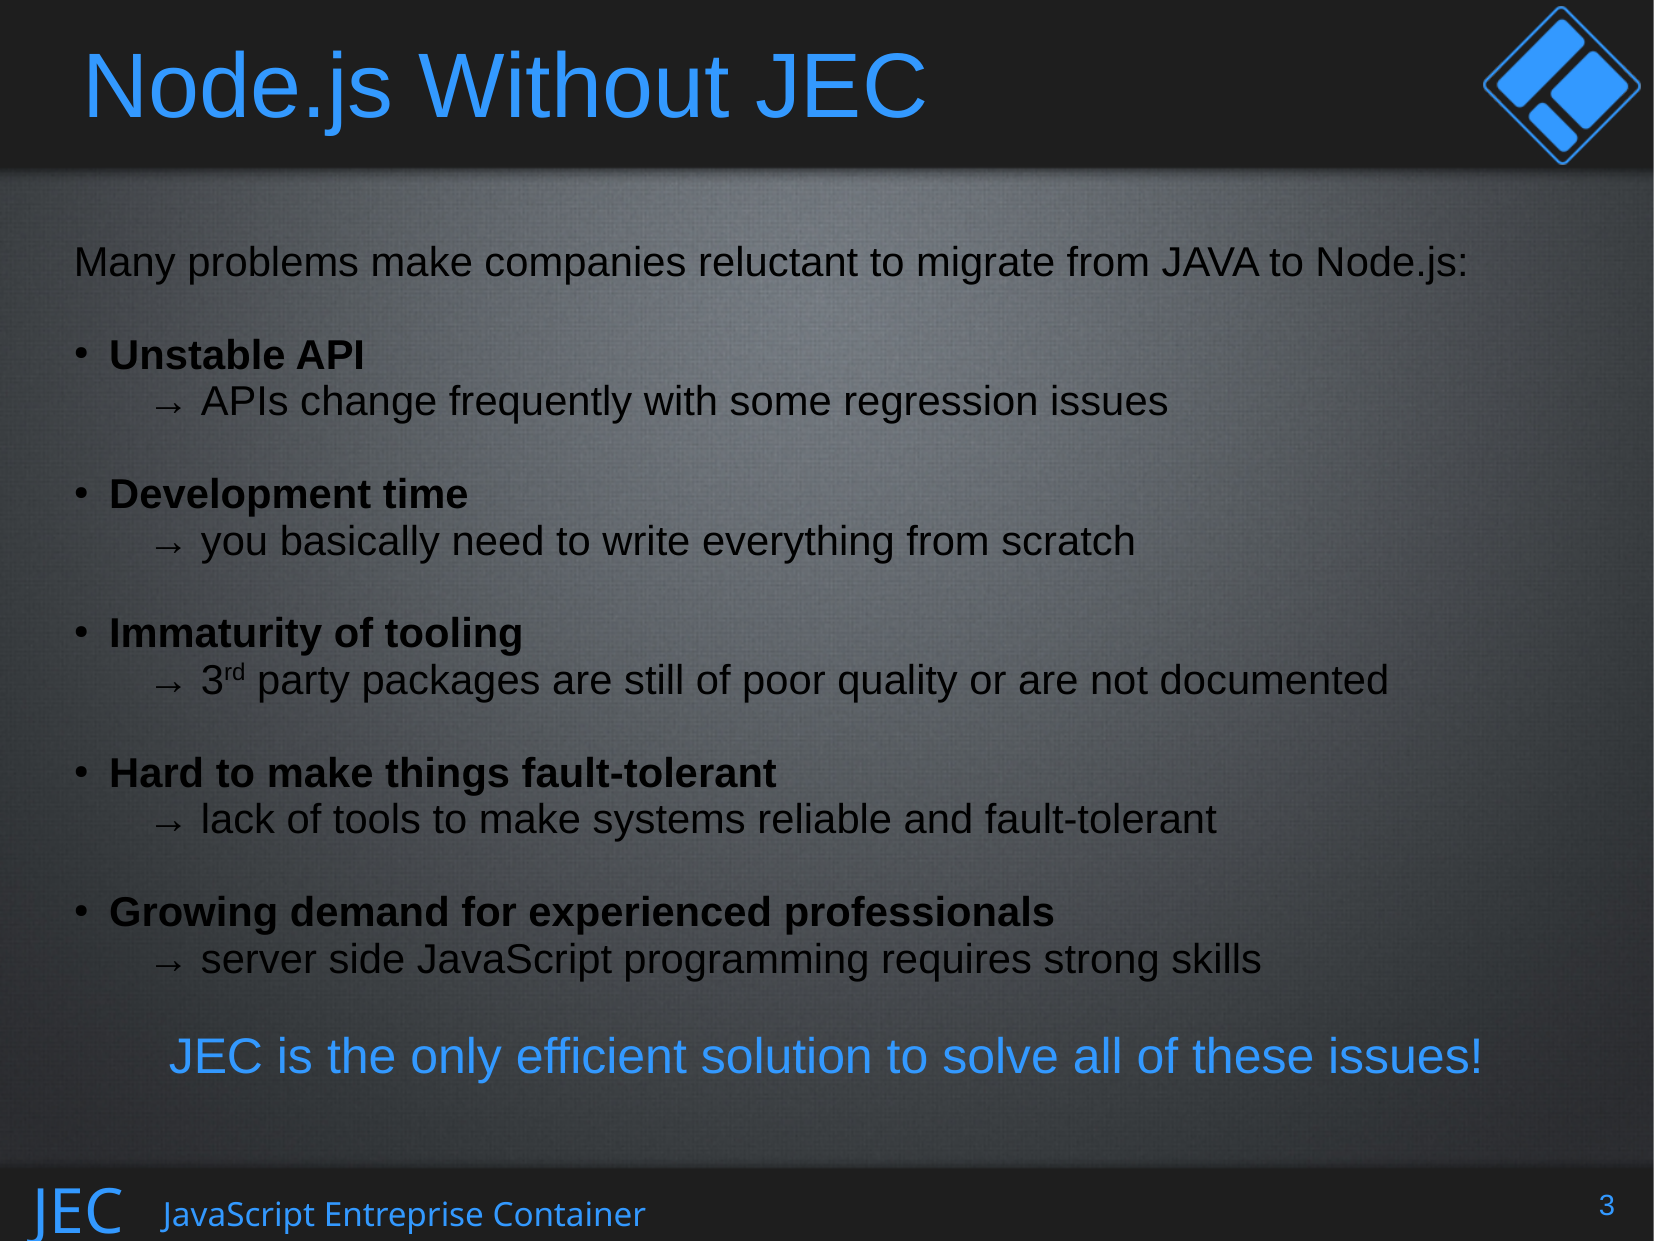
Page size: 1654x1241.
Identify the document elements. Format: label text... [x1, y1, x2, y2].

text_box JEC [17, 1159, 149, 1241]
picture [0, 0, 1654, 1241]
text_box Many problems make companies reluctant to migrate from JAVA to Node.js: Unstable API → APIs change frequently with some regression issues Development time → you basically need to write everything from scratch Immaturity of tooling → 3rd party packages are still of poor quality or are not documented Hard to make things fault-tolerant → lack of tools to make systems reliable and fault-tolerant Growing demand for experienced professionals → server side JavaScript programming requires strong skills JEC is the only efficient solution to solve all of these issues! [59, 231, 1595, 1149]
text_box 3 [744, 1181, 1630, 1229]
title Node.js Without JEC [82, 23, 1441, 147]
text_box JavaScript Entreprise Container [148, 1183, 651, 1241]
